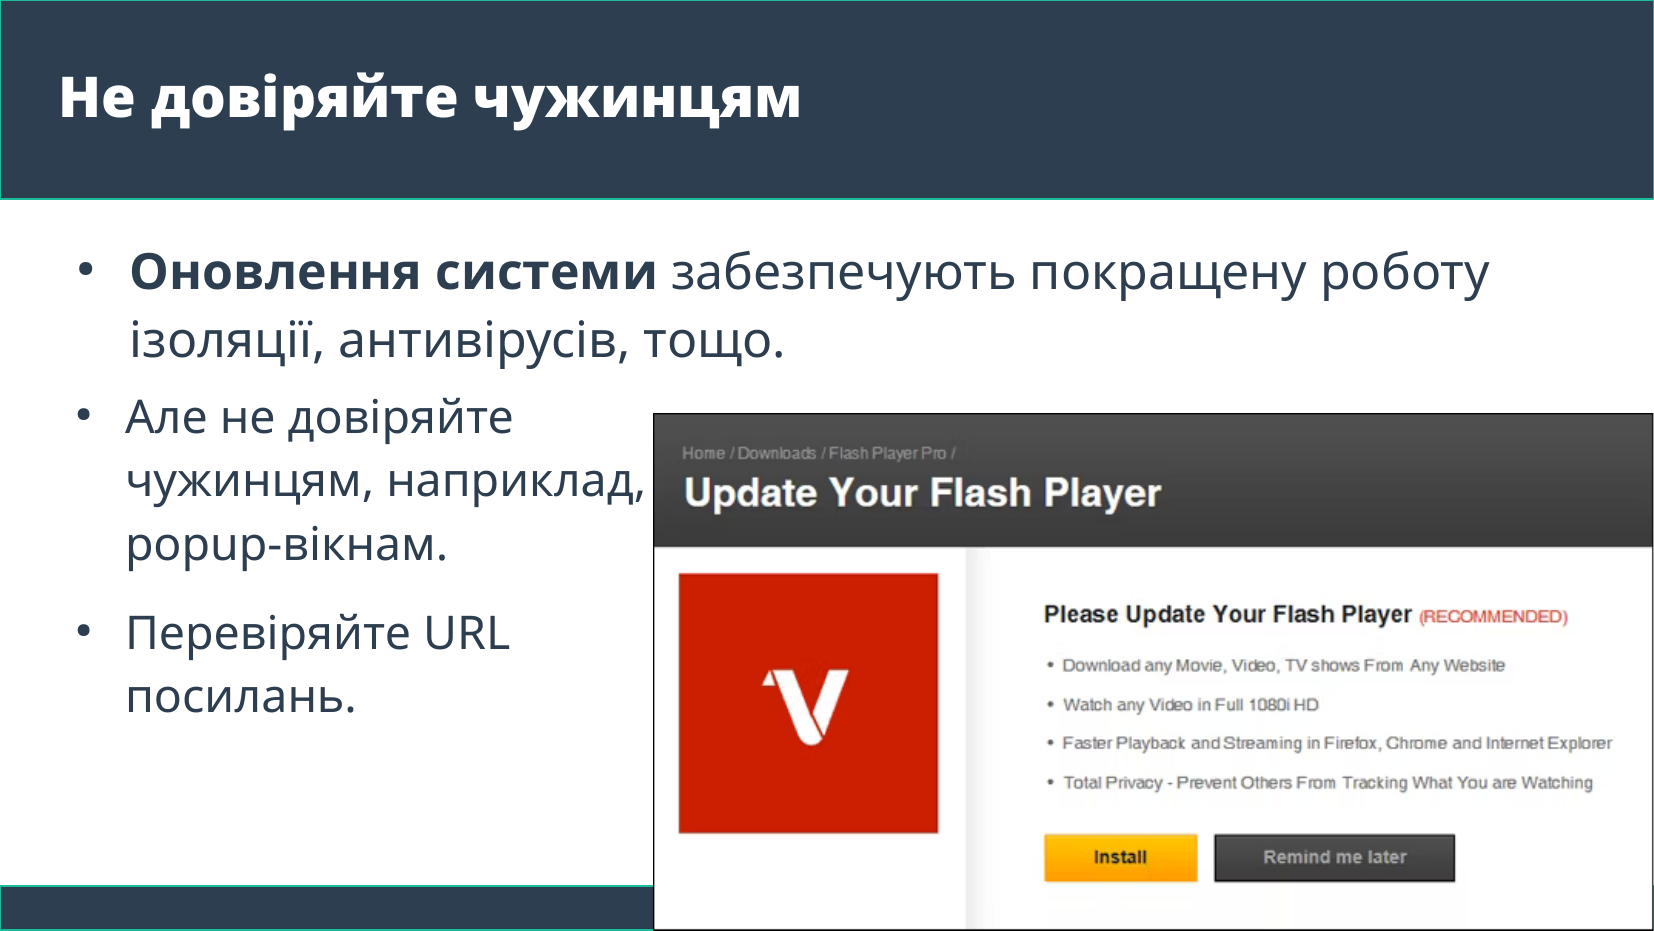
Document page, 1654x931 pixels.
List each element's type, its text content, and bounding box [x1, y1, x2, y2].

list Оновлення системи забезпечують покращену роботу ізоляції, антивірусів, тощо. [59, 236, 1565, 413]
list Але не довіряйте чужинцям, наприклад, popup-вікнам. Перевіряйте URL посилань. [59, 383, 654, 768]
picture [653, 413, 1654, 931]
title Не довіряйте чужинцям [59, 37, 1595, 156]
